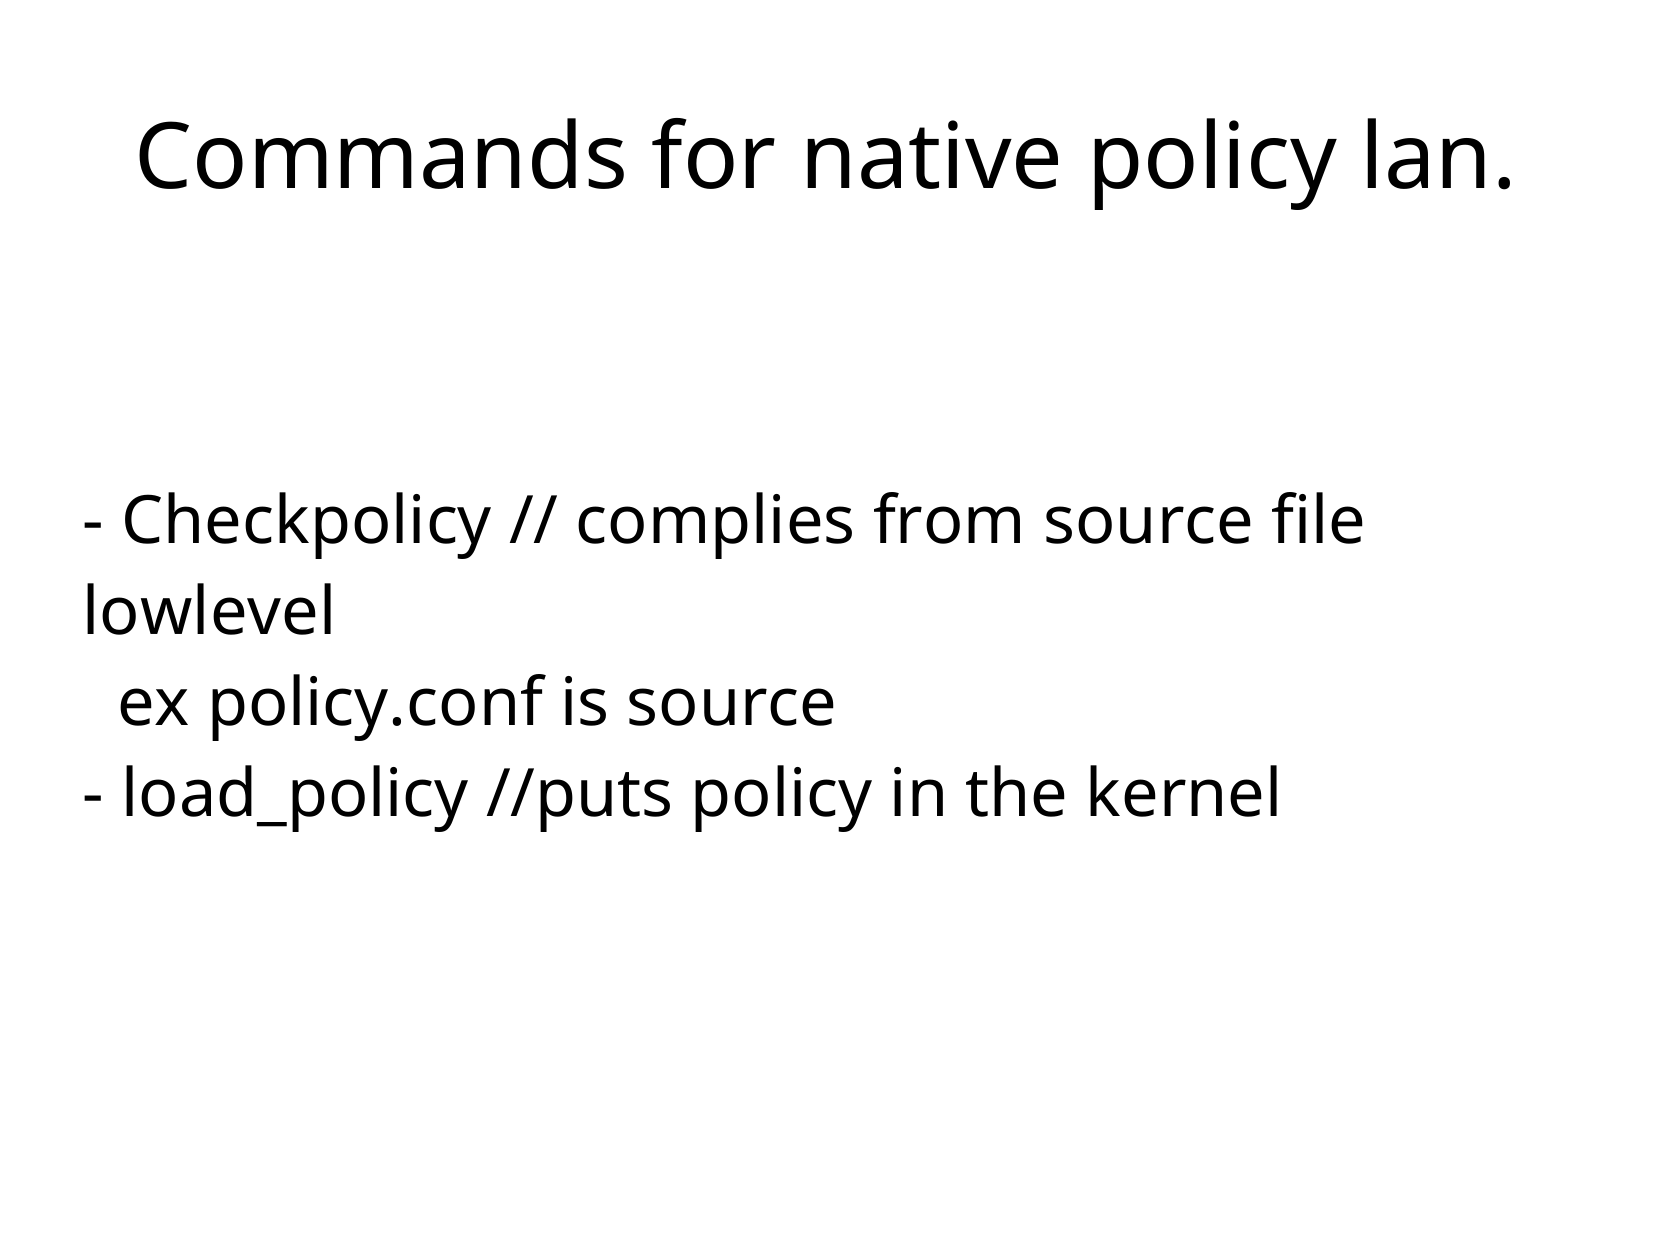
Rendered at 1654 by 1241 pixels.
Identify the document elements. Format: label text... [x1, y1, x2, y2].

subtitle - Checkpolicy // complies from source file lowlevel ex policy.conf is source - load_policy //puts policy in the kernel [82, 297, 1571, 1102]
title Commands for native policy lan. [82, 56, 1571, 250]
